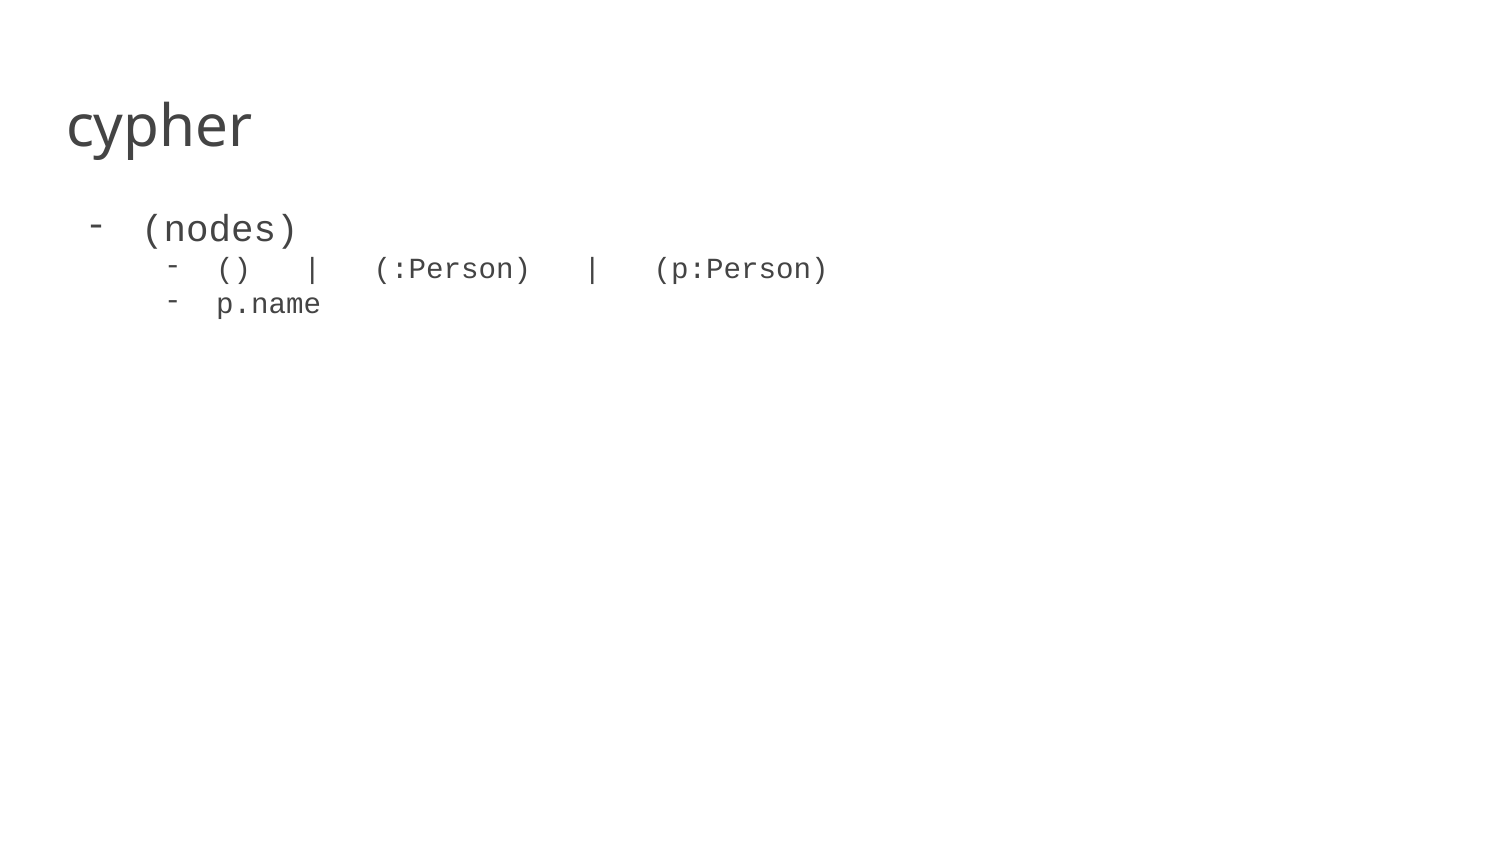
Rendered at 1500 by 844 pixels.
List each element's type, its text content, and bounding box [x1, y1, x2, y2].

list (nodes) () | (:Person) | (p:Person) p.name [51, 189, 1449, 348]
title cypher [51, 72, 1449, 167]
